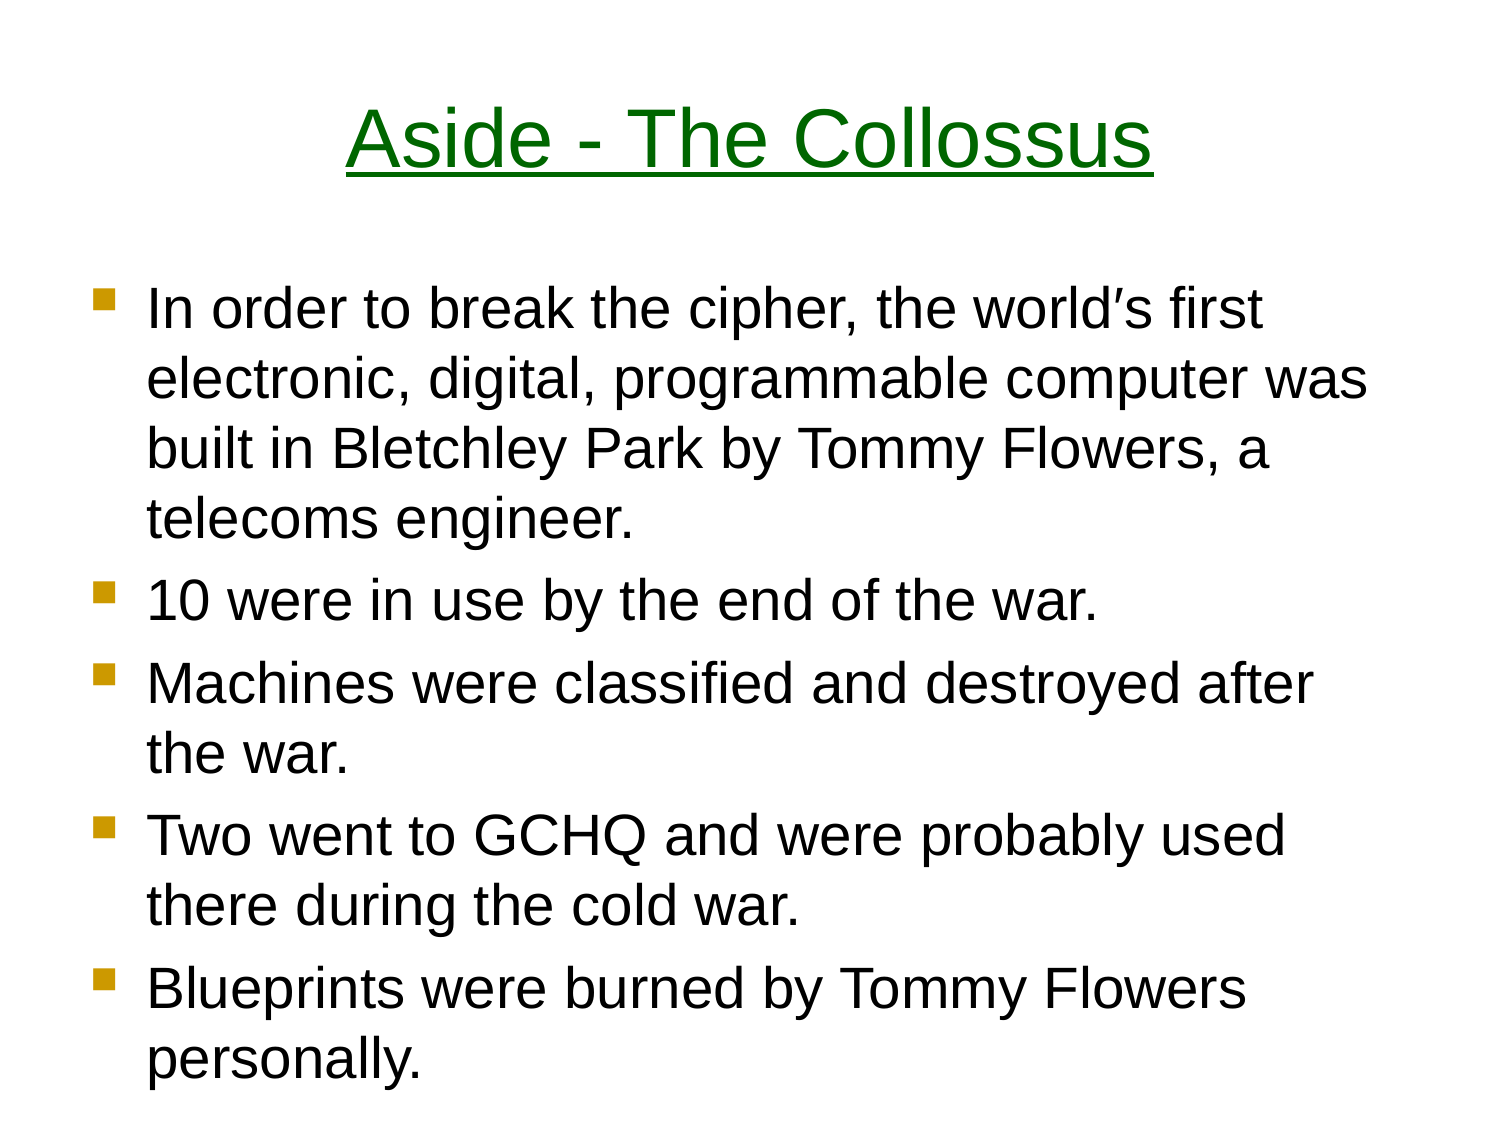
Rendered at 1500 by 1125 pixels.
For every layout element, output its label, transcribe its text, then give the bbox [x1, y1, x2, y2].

list In order to break the cipher, the world′s first electronic, digital, programmable computer was built in Bletchley Park by Tommy Flowers, a telecoms engineer. 10 were in use by the end of the war. Machines were classified and destroyed after the war. Two went to GCHQ and were probably used there during the cold war. Blueprints were burned by Tommy Flowers personally. [75, 262, 1425, 1006]
title Aside - The Collossus [75, 88, 1425, 190]
